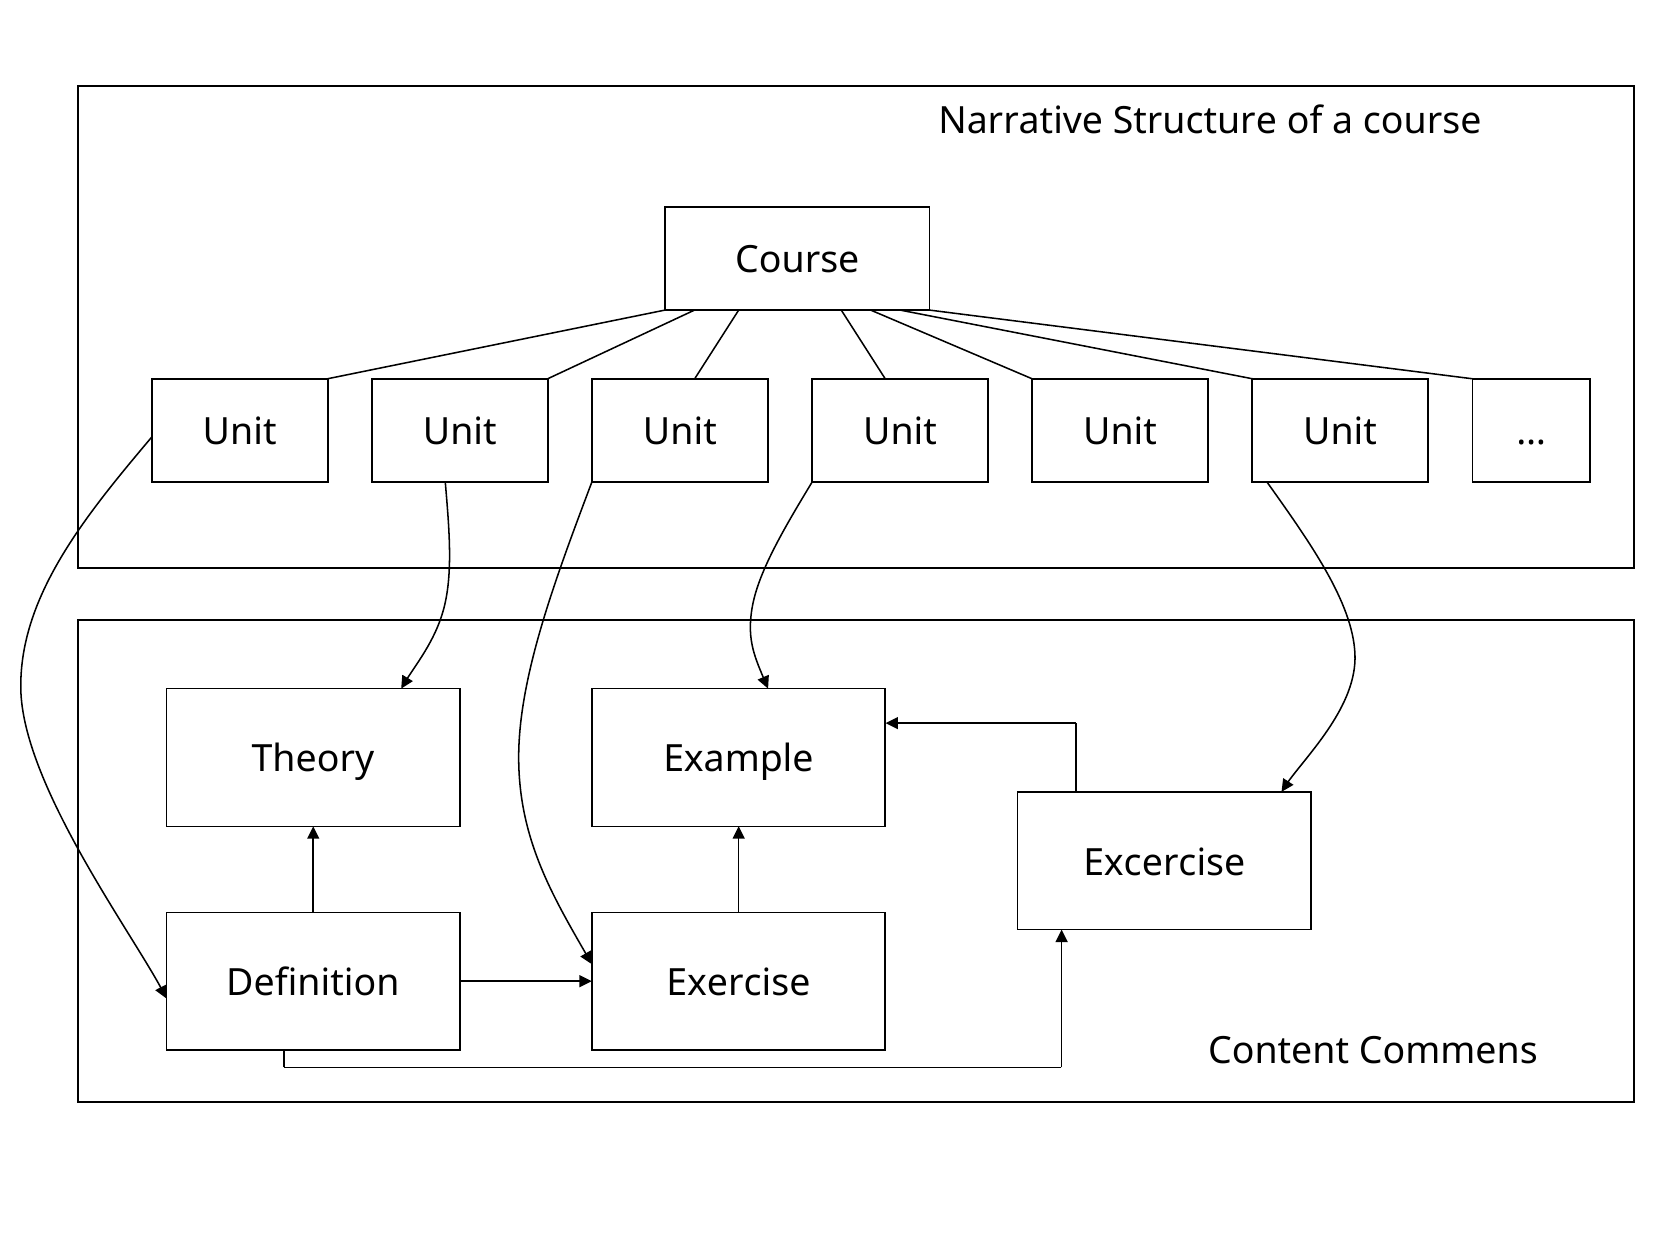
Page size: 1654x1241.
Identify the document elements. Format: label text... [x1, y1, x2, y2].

text_box Narrative Structure of a course [923, 85, 1498, 153]
text_box Theory [166, 688, 460, 827]
text_box … [1472, 378, 1590, 483]
text_box Unit [591, 378, 768, 483]
text_box Excercise [1017, 791, 1312, 930]
text_box Unit [812, 378, 989, 483]
text_box Unit [1252, 378, 1429, 483]
text_box Content Commens [1193, 1015, 1554, 1083]
text_box Definition [166, 912, 460, 1051]
text_box Exercise [591, 912, 886, 1051]
text_box Example [591, 688, 886, 827]
text_box Unit [371, 378, 548, 483]
text_box Unit [151, 378, 328, 483]
text_box Course [665, 206, 930, 311]
text_box Unit [1032, 378, 1209, 483]
